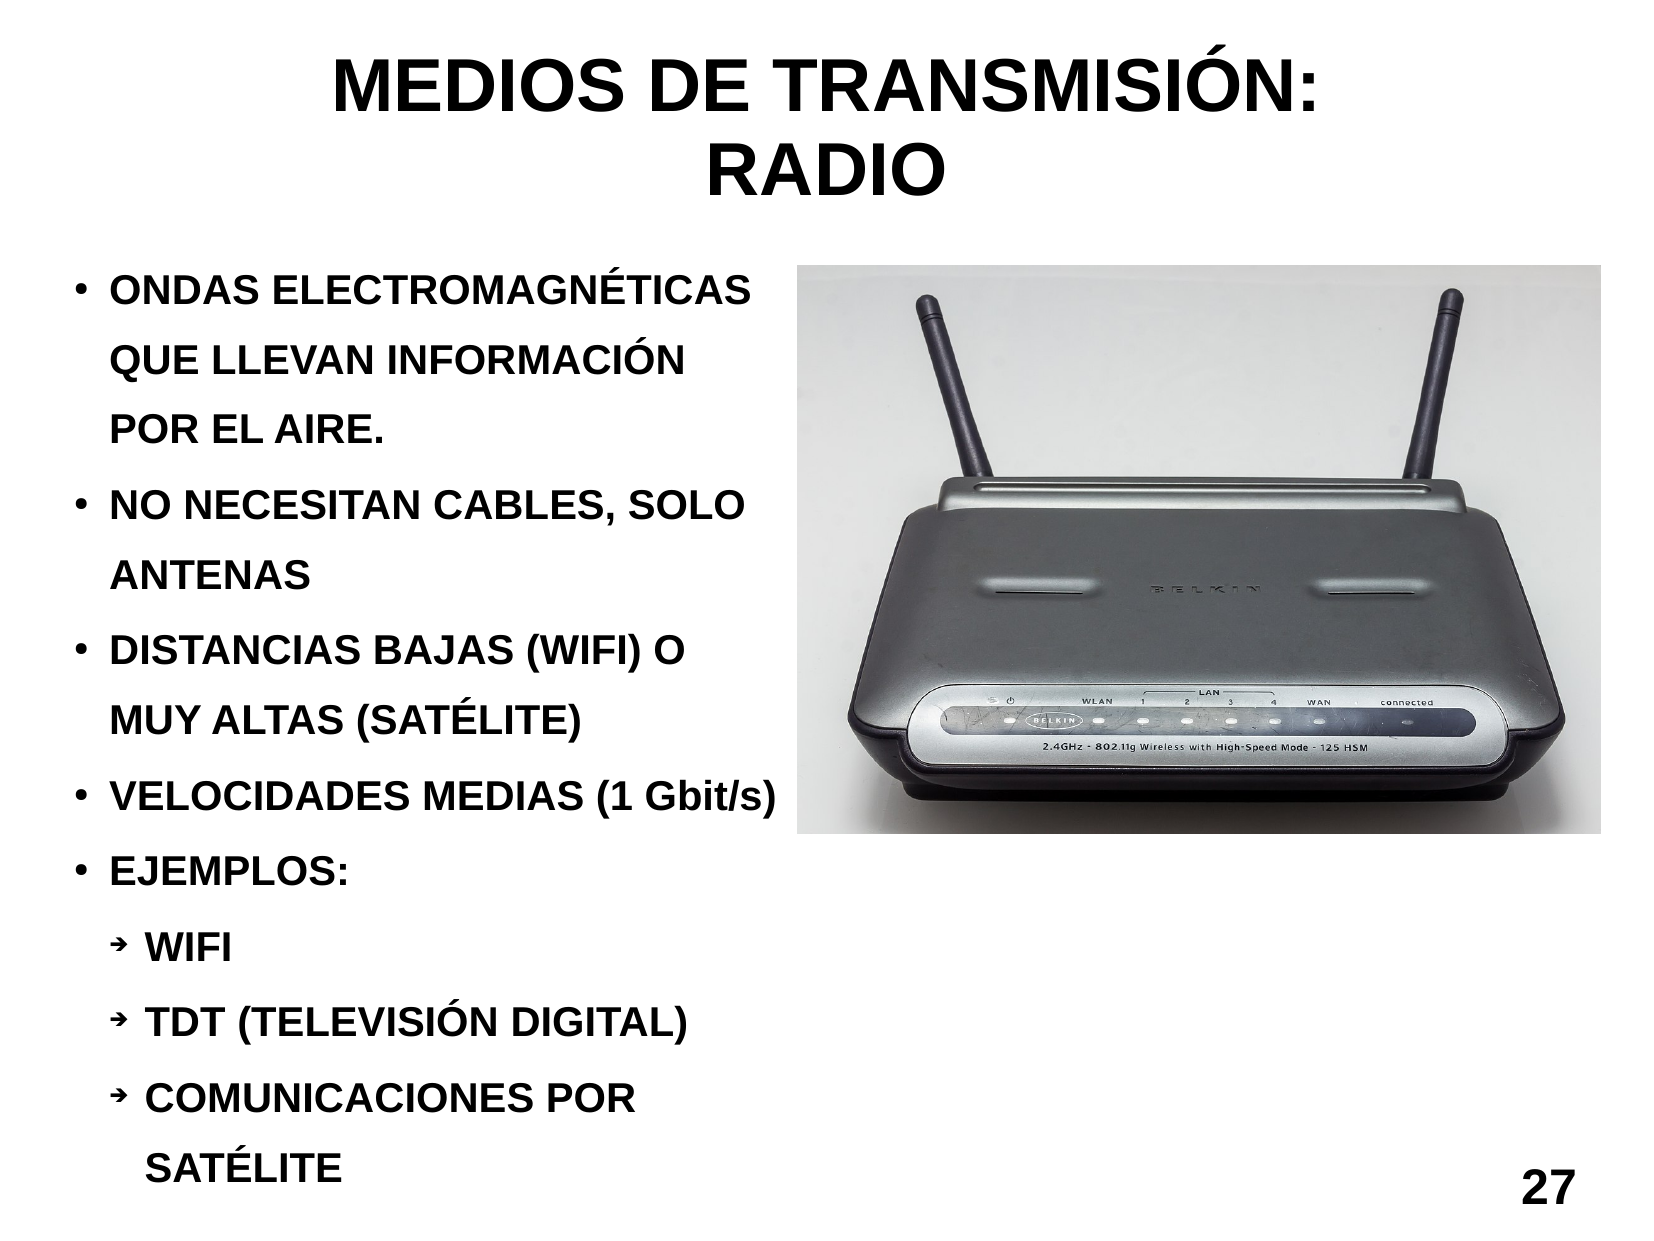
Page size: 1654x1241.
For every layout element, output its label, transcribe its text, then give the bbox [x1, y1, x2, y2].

text_box ONDAS ELECTROMAGNÉTICAS QUE LLEVAN INFORMACIÓN POR EL AIRE. NO NECESITAN CABLES, SOLO ANTENAS DISTANCIAS BAJAS (WIFI) O MUY ALTAS (SATÉLITE) VELOCIDADES MEDIAS (1 Gbit/s) EJEMPLOS: WIFI TDT (TELEVISIÓN DIGITAL) COMUNICACIONES POR SATÉLITE [59, 236, 798, 1199]
picture [797, 265, 1601, 834]
title MEDIOS DE TRANSMISIÓN: RADIO [82, 23, 1571, 231]
text_box <número> [1506, 1151, 1654, 1223]
